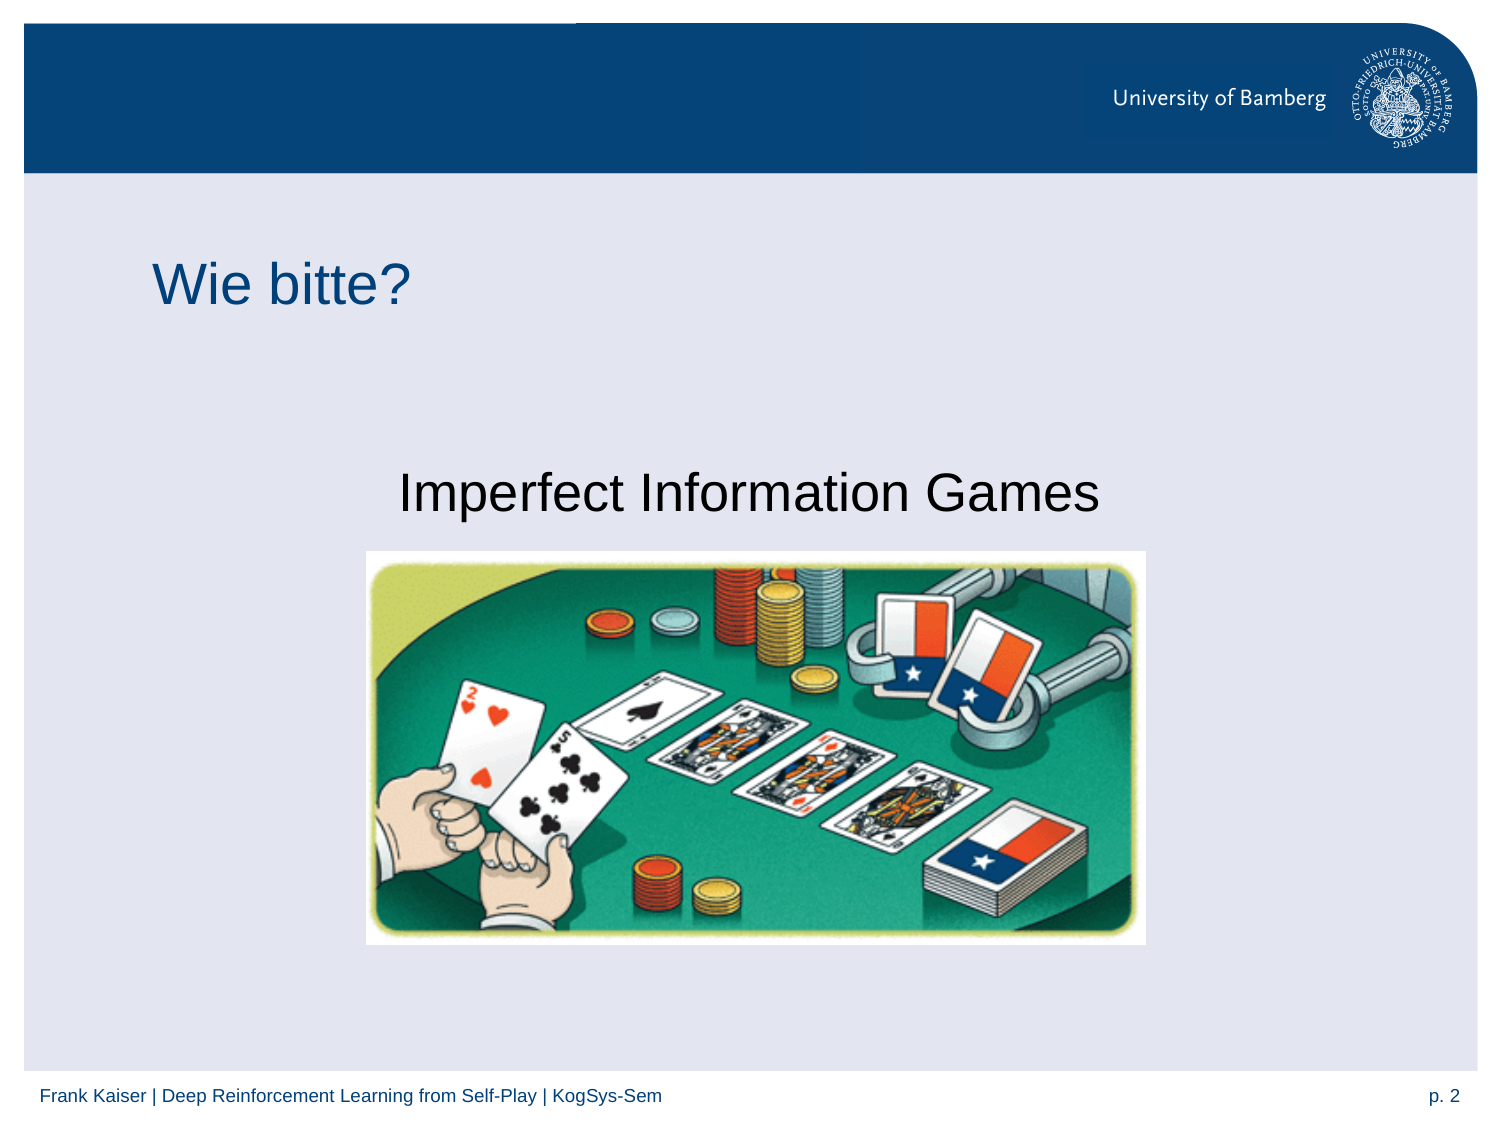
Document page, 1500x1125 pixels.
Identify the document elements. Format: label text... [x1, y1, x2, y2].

title Wie bitte? [137, 187, 1363, 375]
subtitle Imperfect Information Games [137, 424, 1363, 888]
picture [0, 0, 1500, 1125]
